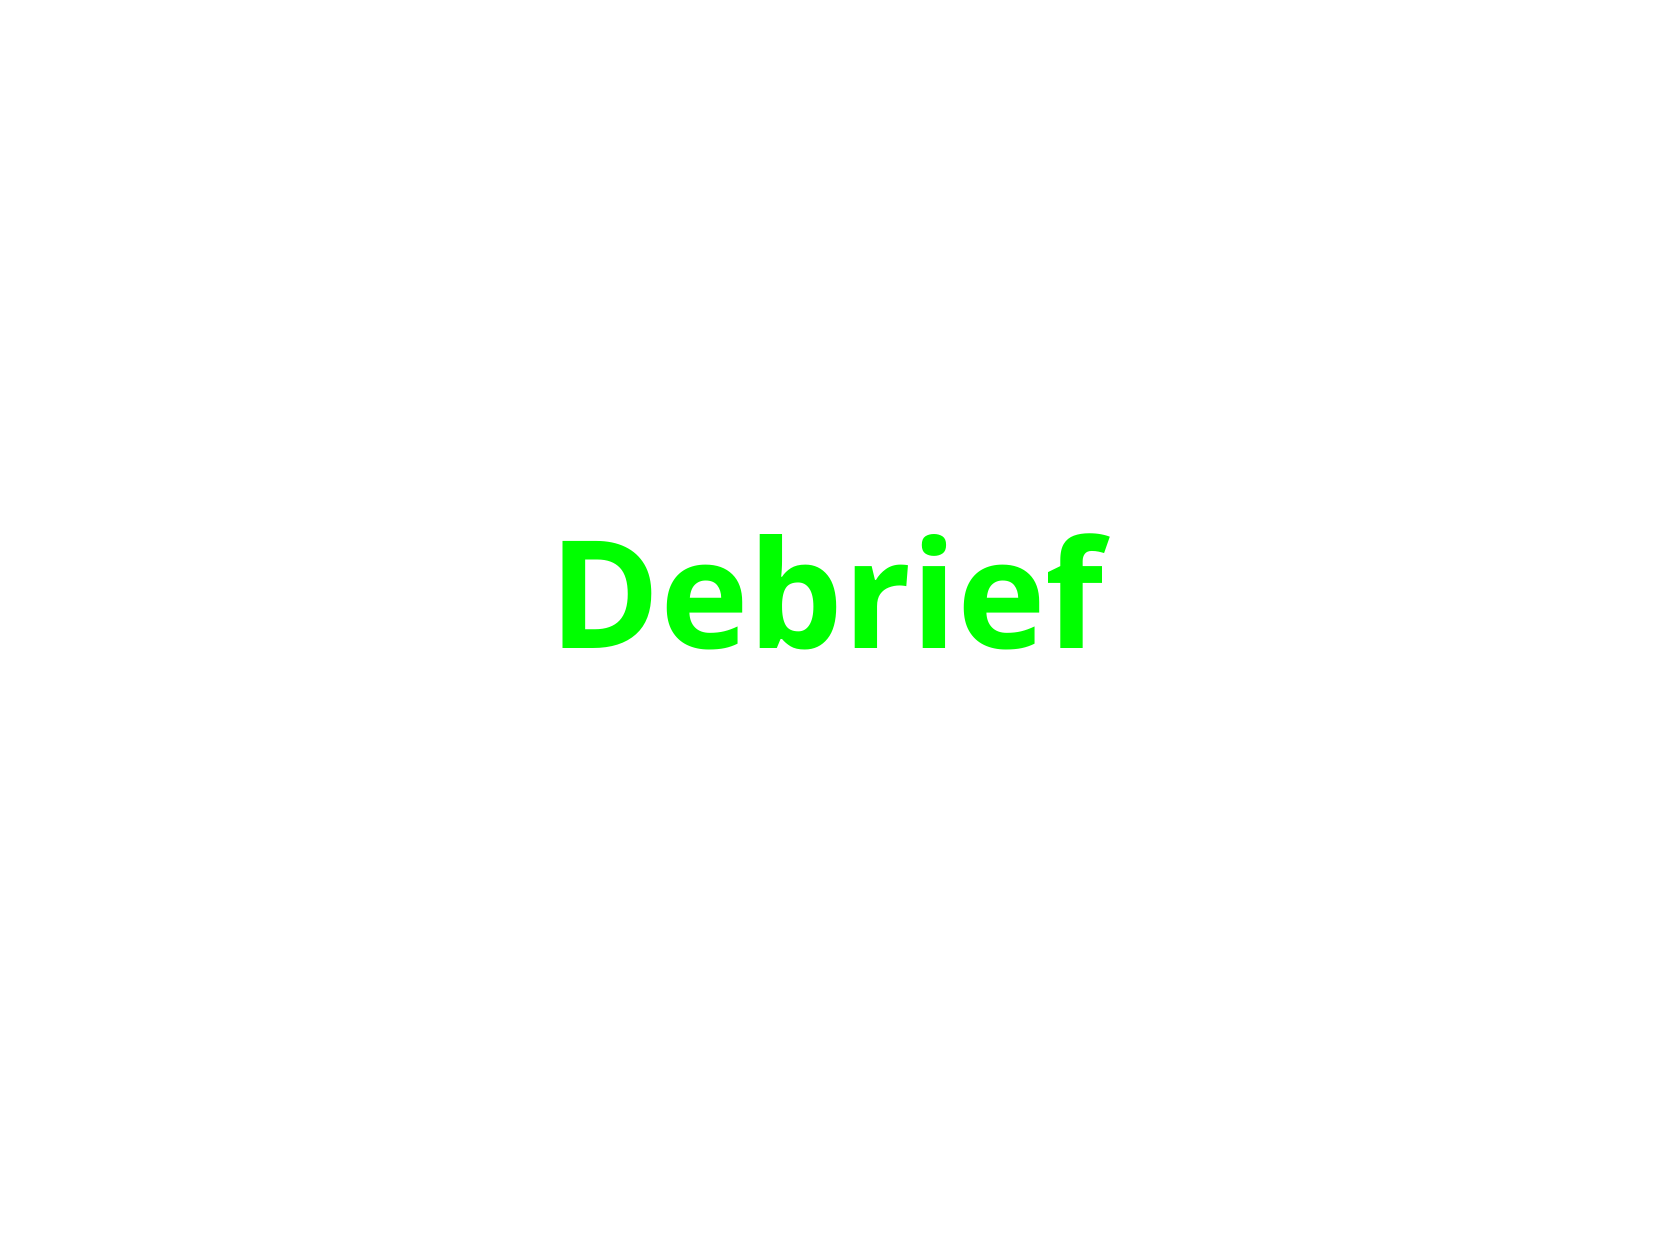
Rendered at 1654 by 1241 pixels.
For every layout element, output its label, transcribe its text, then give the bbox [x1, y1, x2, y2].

title Debrief [59, 413, 1595, 768]
